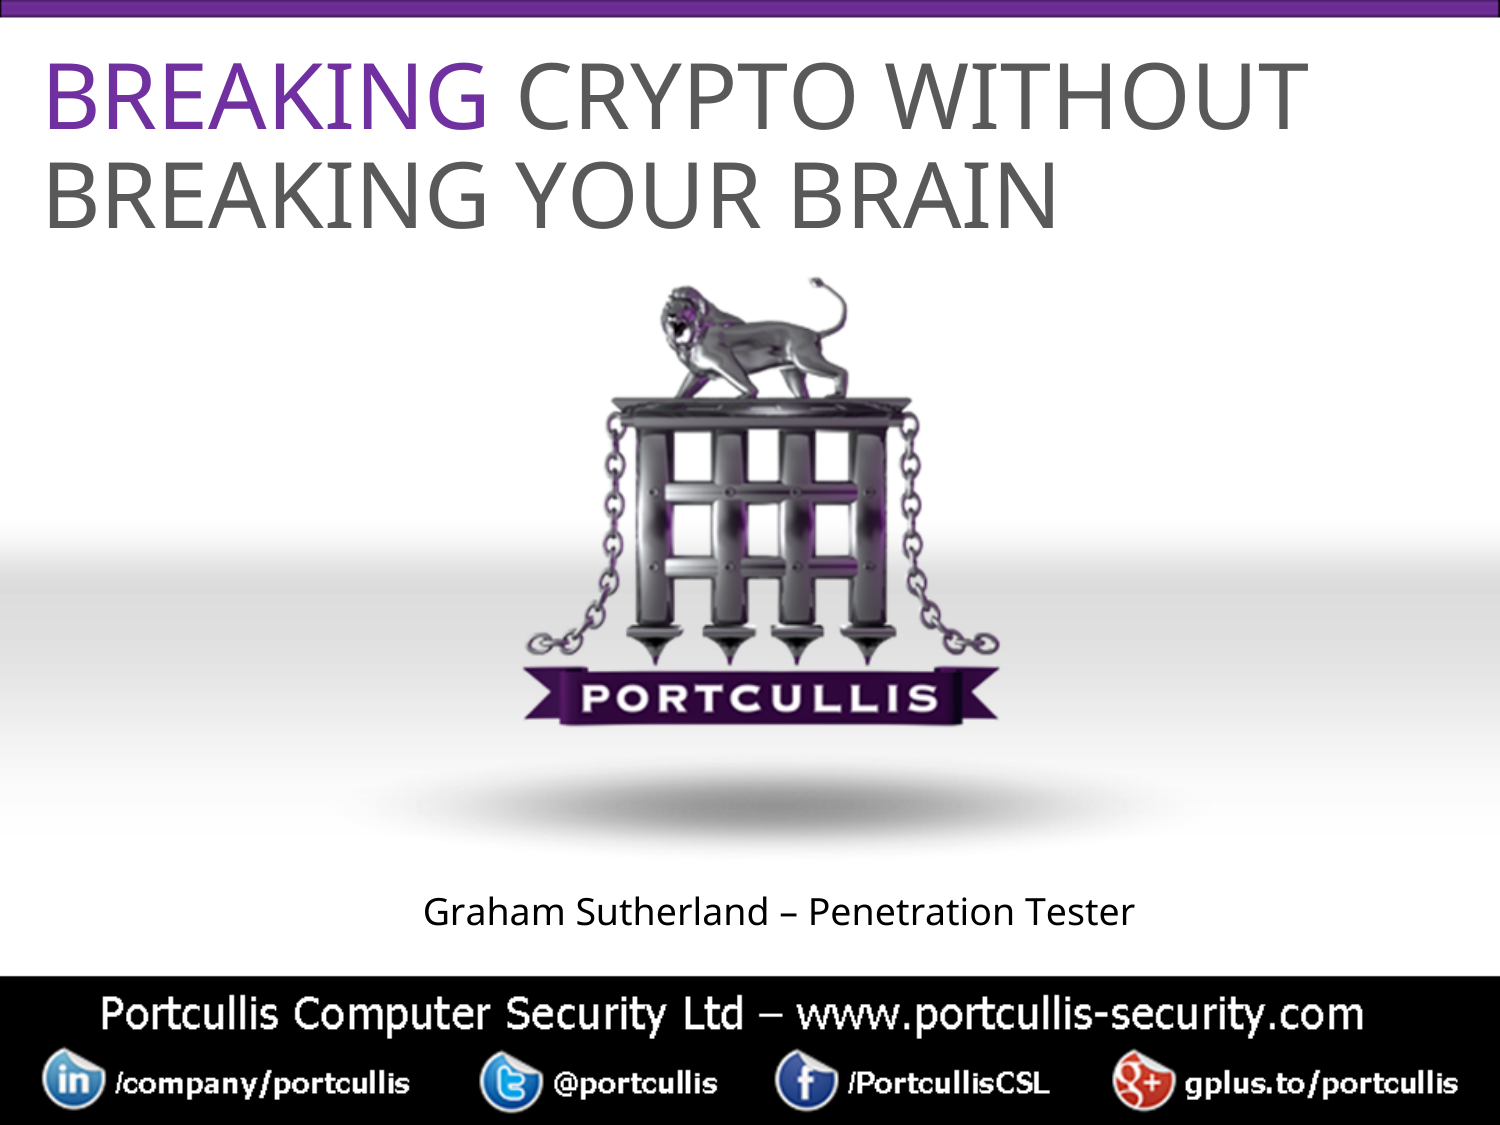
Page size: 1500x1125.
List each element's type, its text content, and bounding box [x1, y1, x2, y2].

text_box Graham Sutherland – Penetration Tester [123, 880, 1436, 941]
picture [0, 0, 1500, 1125]
title BREAKING CRYPTO WITHOUT BREAKING YOUR BRAIN [41, 42, 1439, 220]
